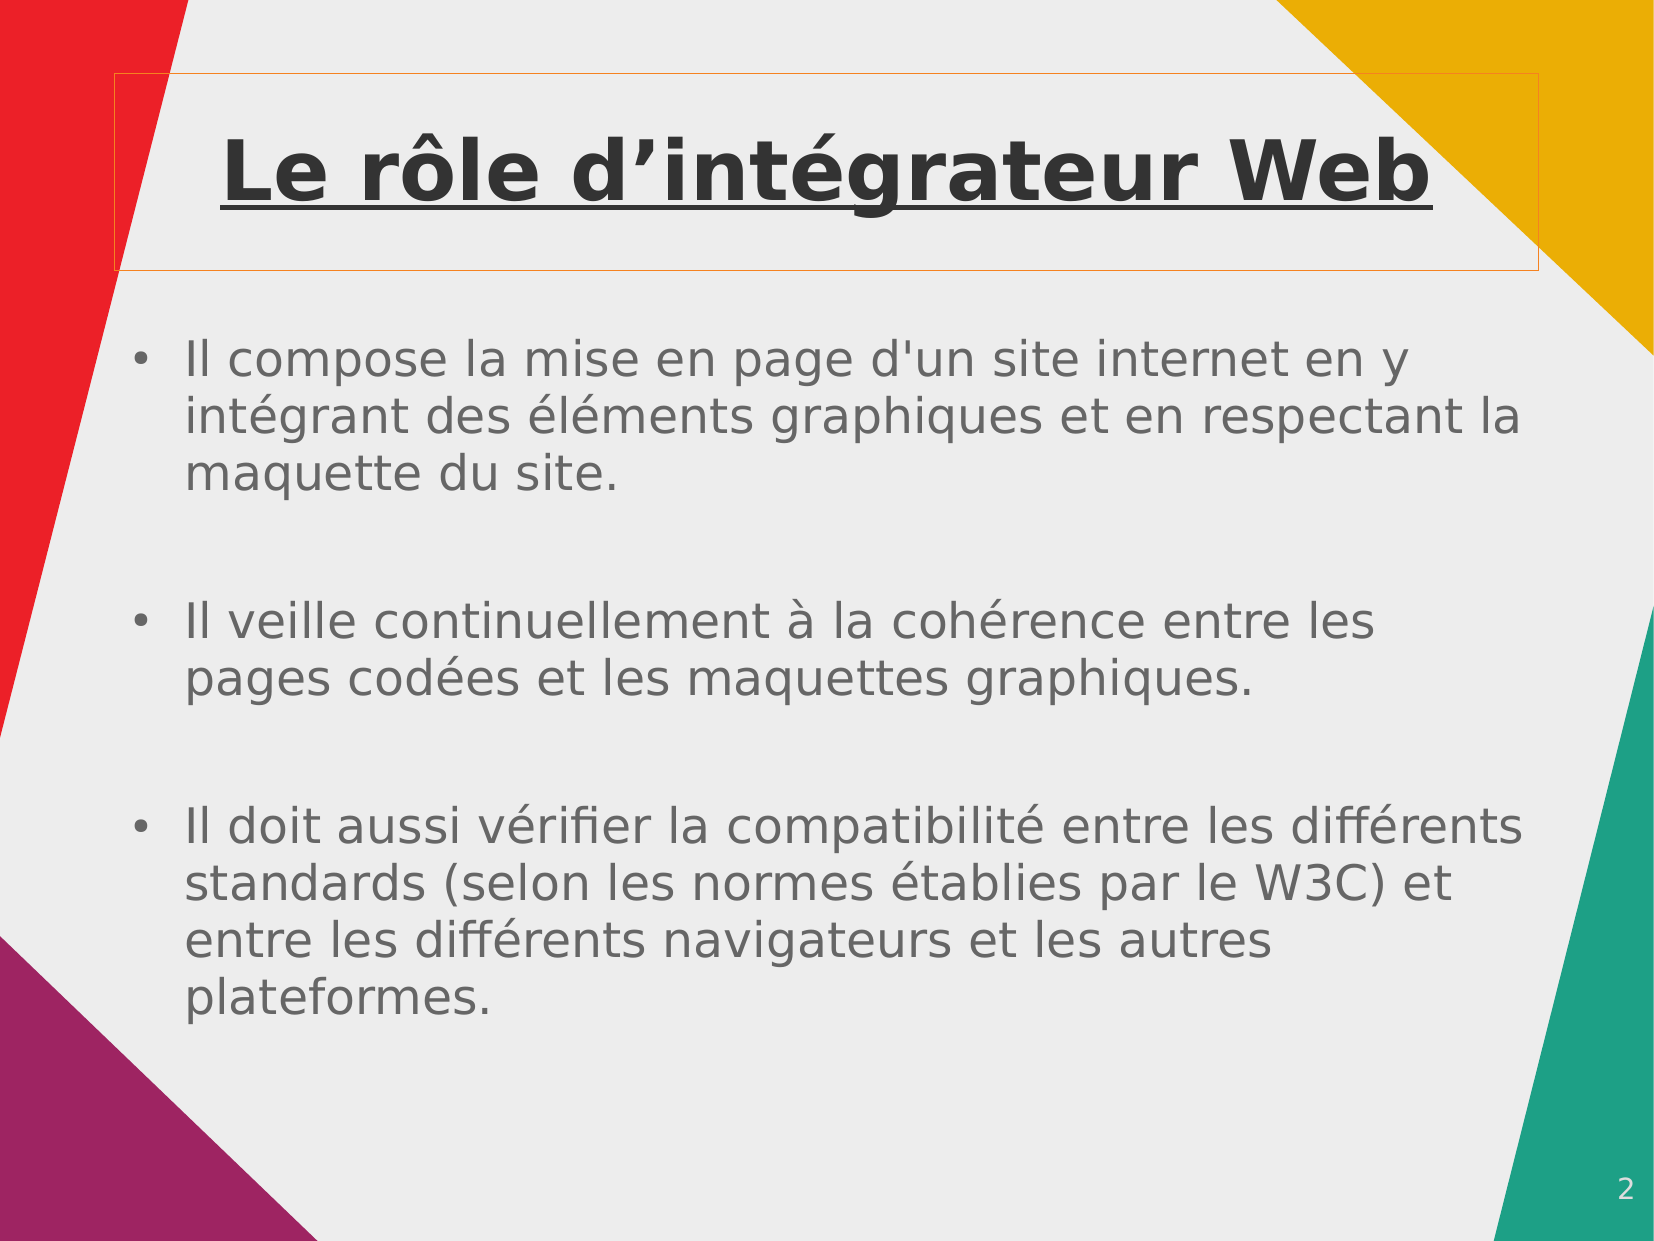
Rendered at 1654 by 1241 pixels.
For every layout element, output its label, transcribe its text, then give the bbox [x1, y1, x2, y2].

list Il compose la mise en page d'un site internet en y intégrant des éléments graphiques et en respectant la maquette du site. Il veille continuellement à la cohérence entre les pages codées et les maquettes graphiques. Il doit aussi vérifier la compatibilité entre les différents standards (selon les normes établies par le W3C) et entre les différents navigateurs et les autres plateformes. [114, 330, 1539, 1033]
title Le rôle d’intégrateur Web [114, 73, 1539, 271]
